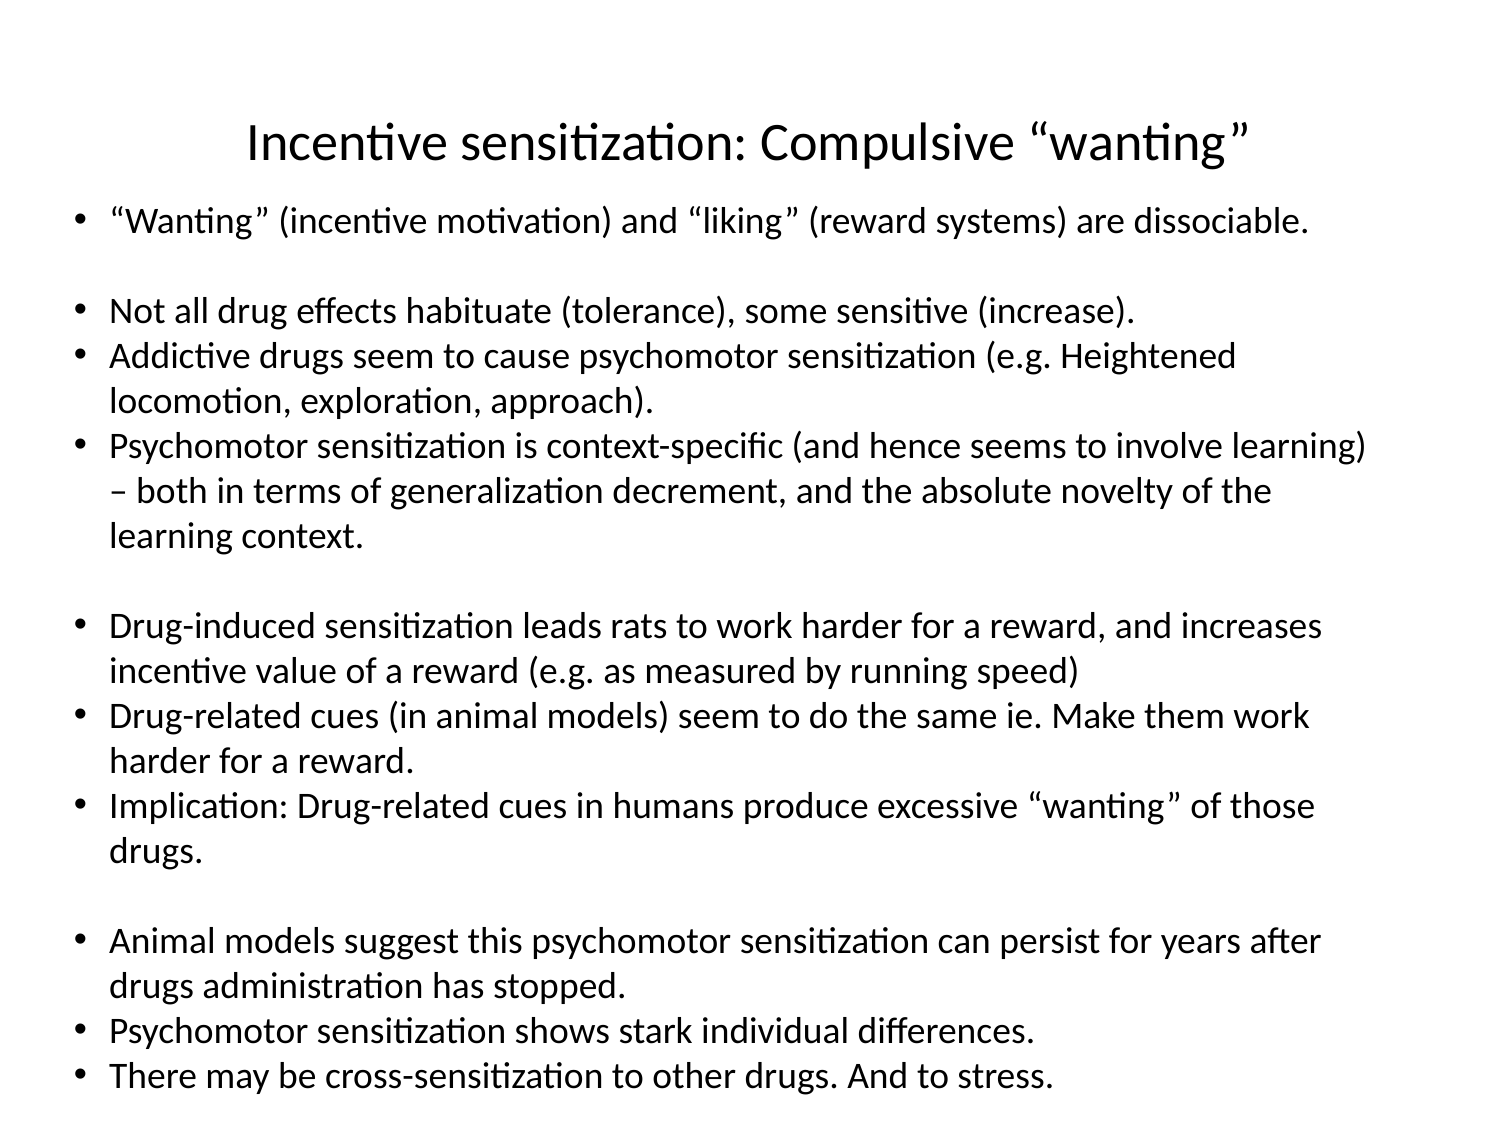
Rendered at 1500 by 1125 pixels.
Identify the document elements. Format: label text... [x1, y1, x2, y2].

text_box “Wanting” (incentive motivation) and “liking” (reward systems) are dissociable. Not all drug effects habituate (tolerance), some sensitive (increase). Addictive drugs seem to cause psychomotor sensitization (e.g. Heightened locomotion, exploration, approach). Psychomotor sensitization is context-specific (and hence seems to involve learning) – both in terms of generalization decrement, and the absolute novelty of the learning context. Drug-induced sensitization leads rats to work harder for a reward, and increases incentive value of a reward (e.g. as measured by running speed) Drug-related cues (in animal models) seem to do the same ie. Make them work harder for a reward. Implication: Drug-related cues in humans produce excessive “wanting” of those drugs. Animal models suggest this psychomotor sensitization can persist for years after drugs administration has stopped. Psychomotor sensitization shows stark individual differences. There may be cross-sensitization to other drugs. And to stress. [59, 188, 1409, 932]
text_box Incentive sensitization: Compulsive “wanting” [75, 45, 1425, 233]
